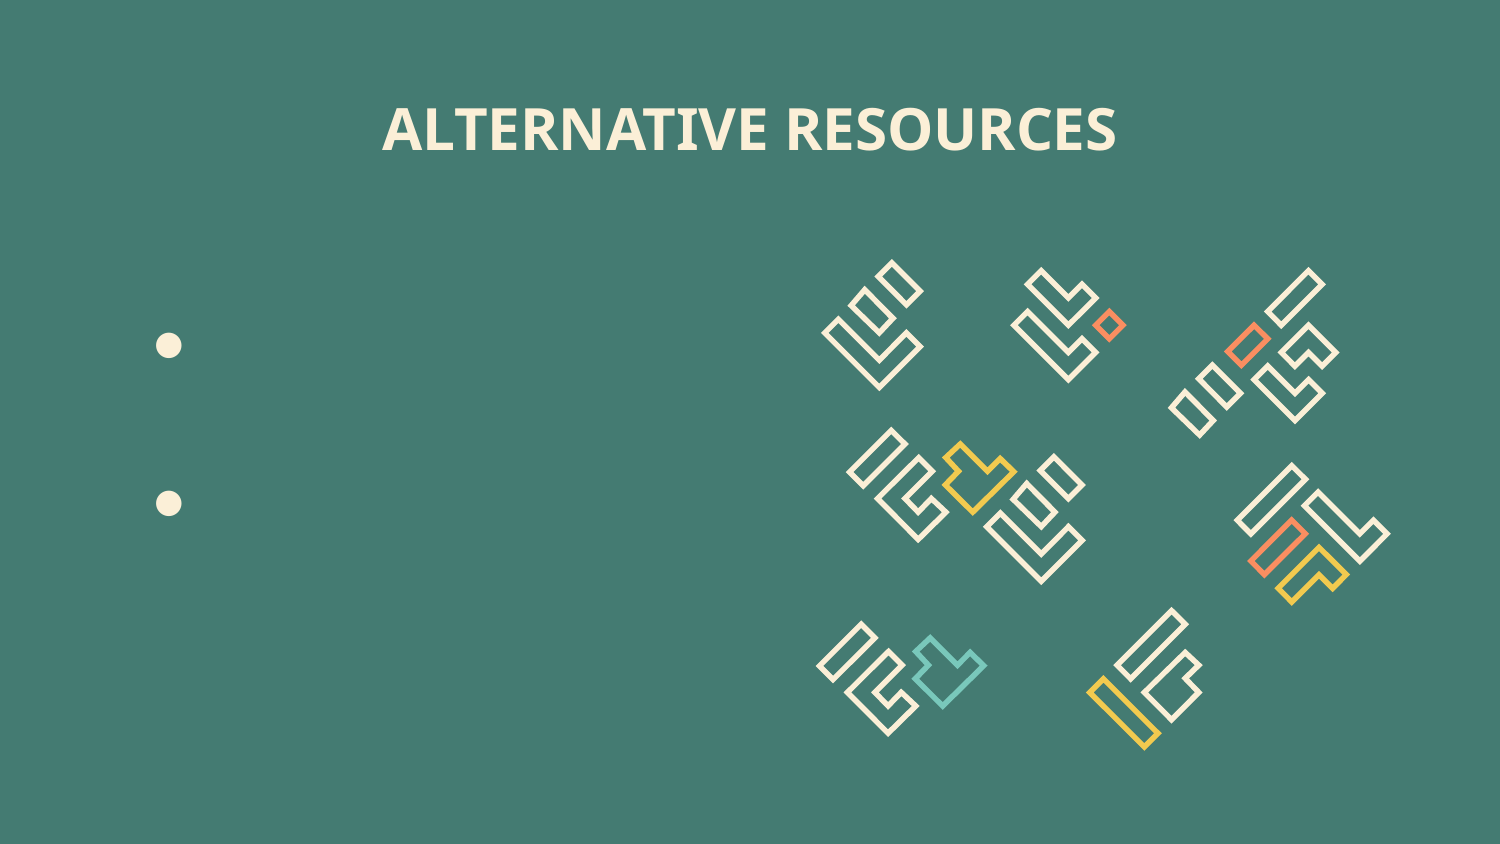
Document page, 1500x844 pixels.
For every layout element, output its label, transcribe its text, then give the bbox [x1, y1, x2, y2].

text_box [1010, 307, 1100, 384]
text_box [1036, 452, 1086, 503]
text_box [1023, 266, 1100, 330]
text_box [982, 509, 1086, 586]
text_box [1247, 516, 1310, 579]
text_box [845, 426, 909, 490]
text_box [1250, 362, 1327, 425]
text_box [1091, 307, 1127, 343]
text_box [1274, 543, 1351, 606]
text_box [1277, 321, 1340, 370]
text_box [1233, 461, 1310, 538]
text_box [1194, 361, 1245, 411]
text_box [1009, 479, 1059, 531]
text_box [815, 620, 879, 684]
text_box [843, 647, 920, 738]
text_box [1223, 321, 1272, 370]
text_box [873, 453, 950, 544]
text_box [1300, 488, 1391, 565]
text_box [820, 315, 924, 392]
text_box [911, 634, 988, 710]
list https://refactoring.guru/design-patterns https://www.digitalocean.com/community/tutorials/gangs-of-four-gof-design-patterns [118, 303, 712, 707]
text_box [874, 259, 924, 309]
text_box [1167, 387, 1218, 439]
text_box [1263, 266, 1327, 330]
text_box [941, 440, 1018, 516]
text_box [847, 285, 897, 337]
text_box [1140, 648, 1203, 724]
title ALTERNATIVE RESOURCES [98, 82, 1402, 177]
text_box [1085, 675, 1162, 751]
text_box [1113, 606, 1190, 683]
